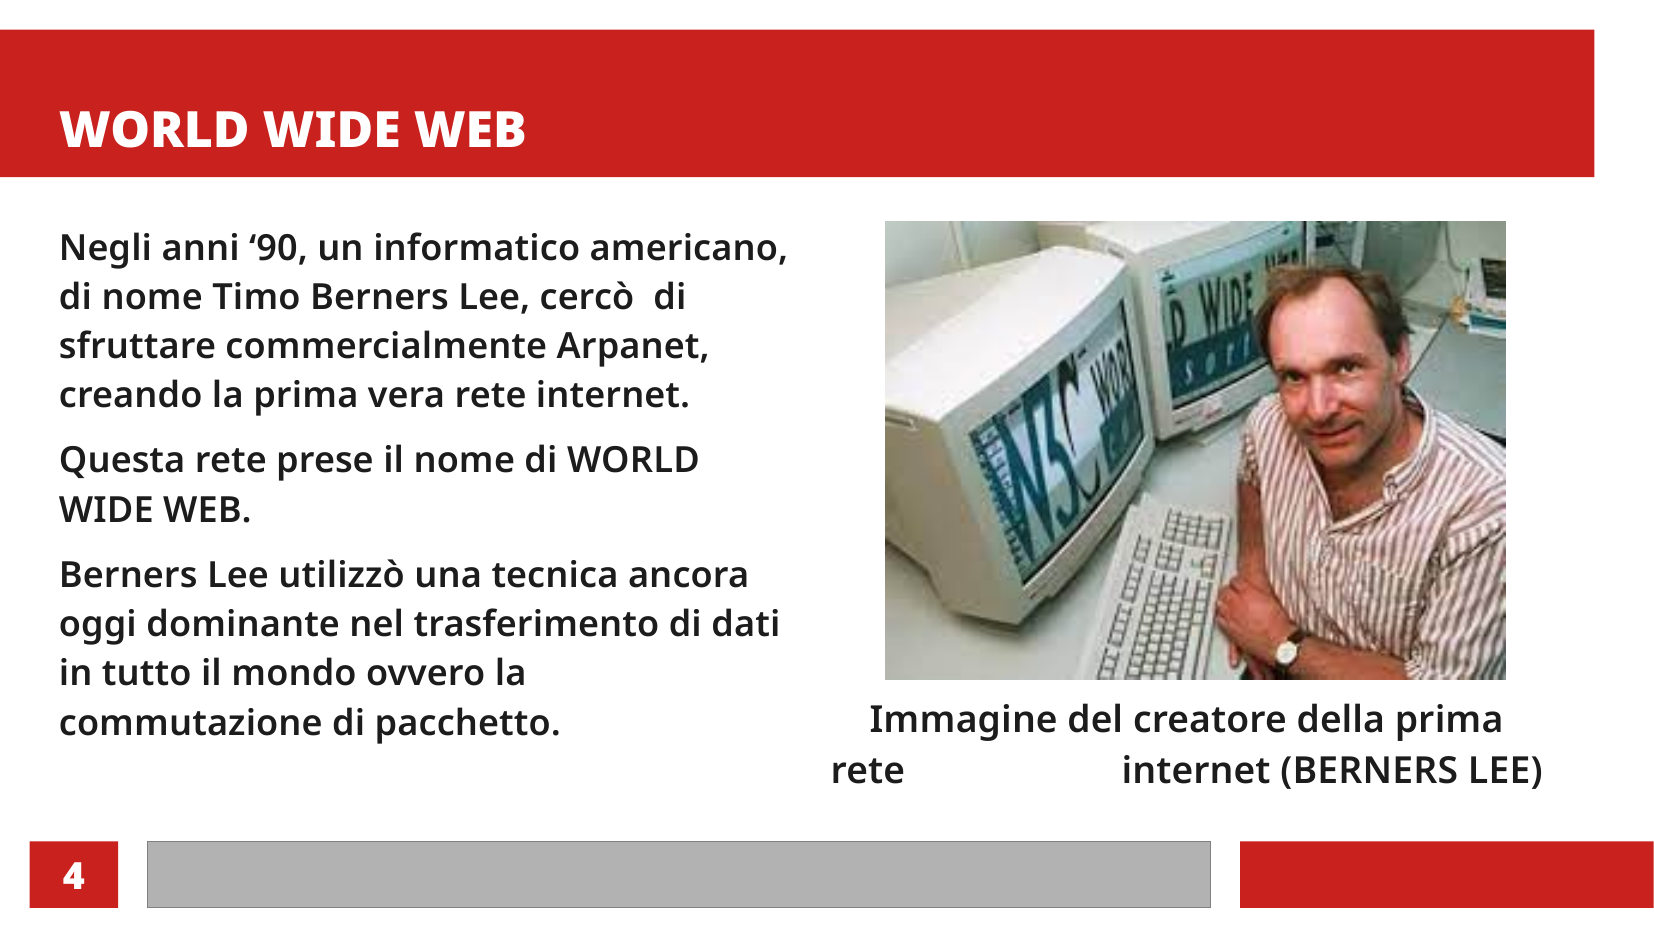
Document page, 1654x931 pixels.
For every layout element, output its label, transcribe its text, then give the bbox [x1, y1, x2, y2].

picture [885, 221, 1506, 680]
title WORLD WIDE WEB [59, 44, 1595, 163]
list Immagine del creatore della prima rete internet (BERNERS LEE) [830, 221, 1566, 798]
list Negli anni ‘90, un informatico americano, di nome Timo Berners Lee, cercò di sfruttare commercialmente Arpanet, creando la prima vera rete internet. Questa rete prese il nome di WORLD WIDE WEB. Berners Lee utilizzò una tecnica ancora oggi dominante nel trasferimento di dati in tutto il mondo ovvero la commutazione di pacchetto. [59, 221, 794, 798]
